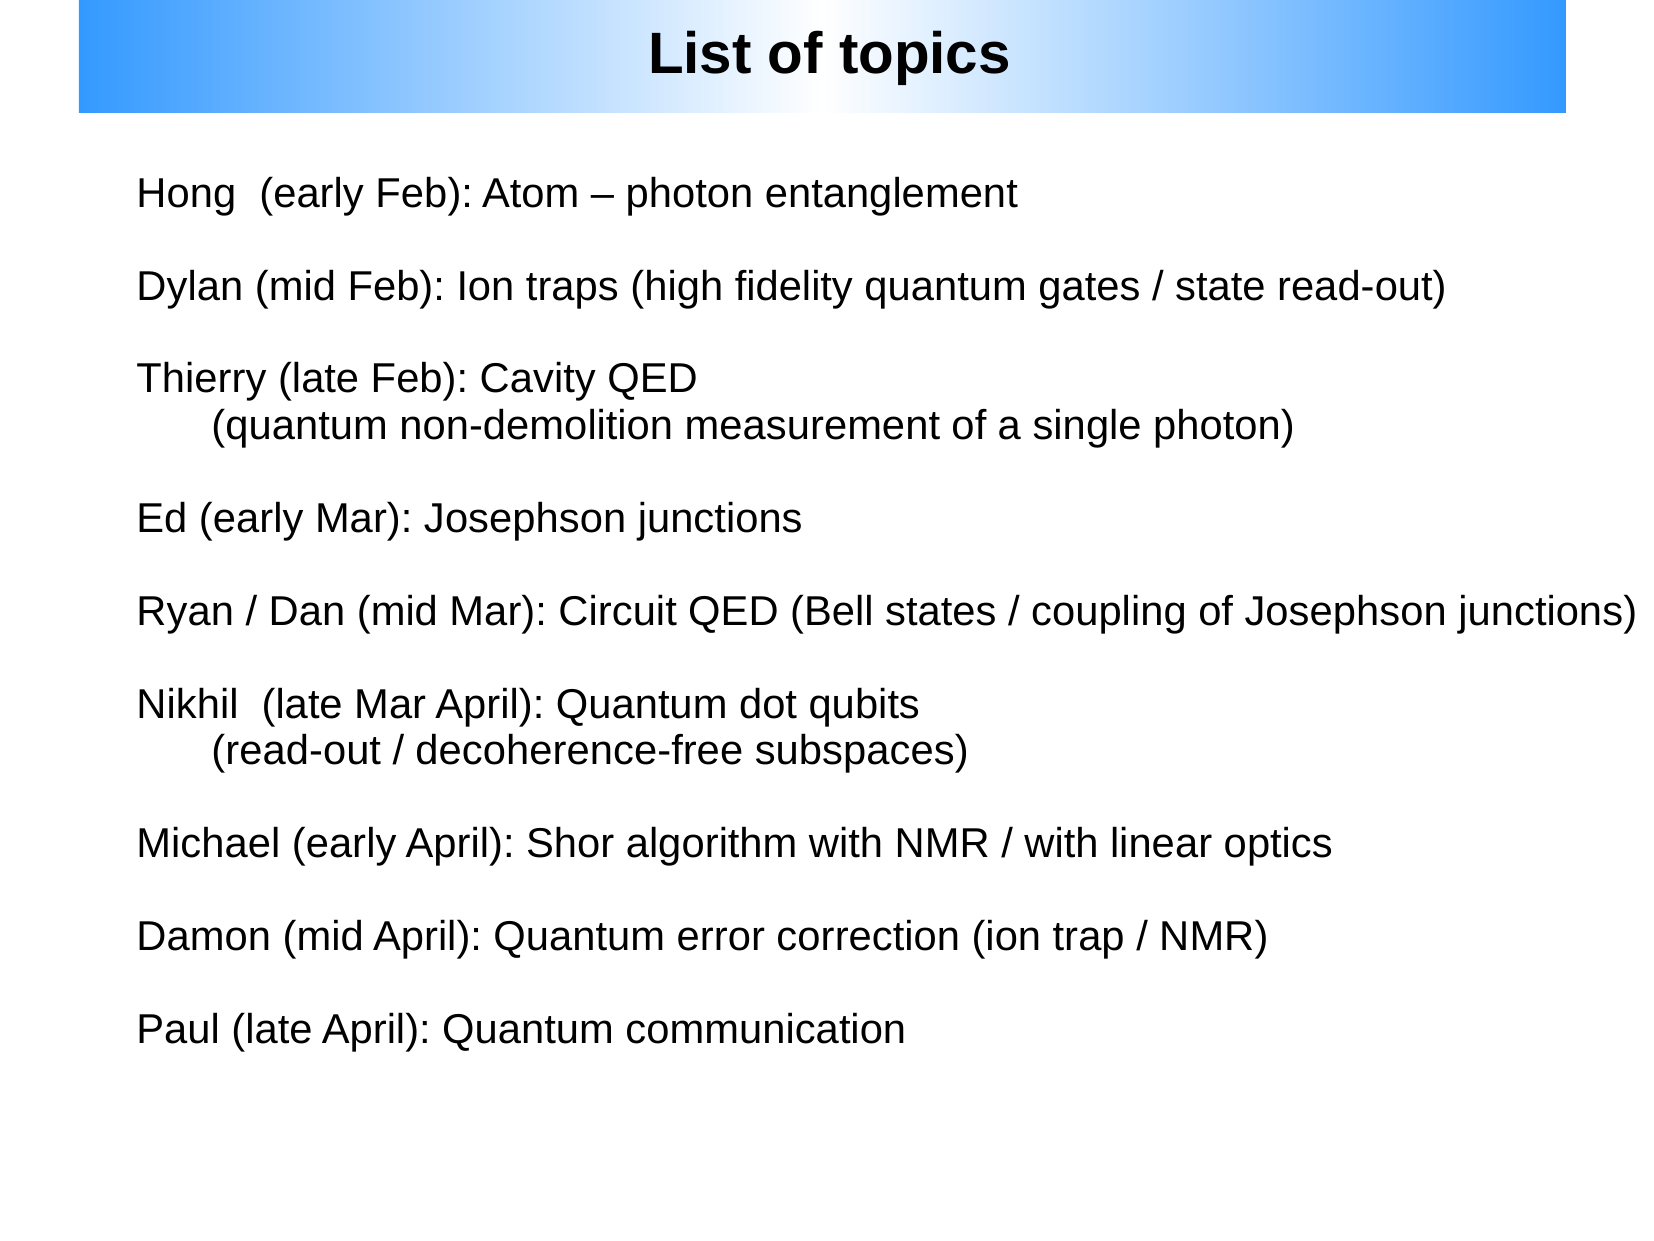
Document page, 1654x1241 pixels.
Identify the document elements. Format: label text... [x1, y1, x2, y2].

text_box Hong (early Feb): Atom – photon entanglement Dylan (mid Feb): Ion traps (high fidelity quantum gates / state read-out) Thierry (late Feb): Cavity QED (quantum non-demolition measurement of a single photon) Ed (early Mar): Josephson junctions Ryan / Dan (mid Mar): Circuit QED (Bell states / coupling of Josephson junctions) Nikhil (late Mar April): Quantum dot qubits (read-out / decoherence-free subspaces) Michael (early April): Shor algorithm with NMR / with linear optics Damon (mid April): Quantum error correction (ion trap / NMR) Paul (late April): Quantum communication [121, 115, 1654, 1241]
text_box [78, 0, 1654, 115]
text_box List of topics [633, 12, 1027, 94]
